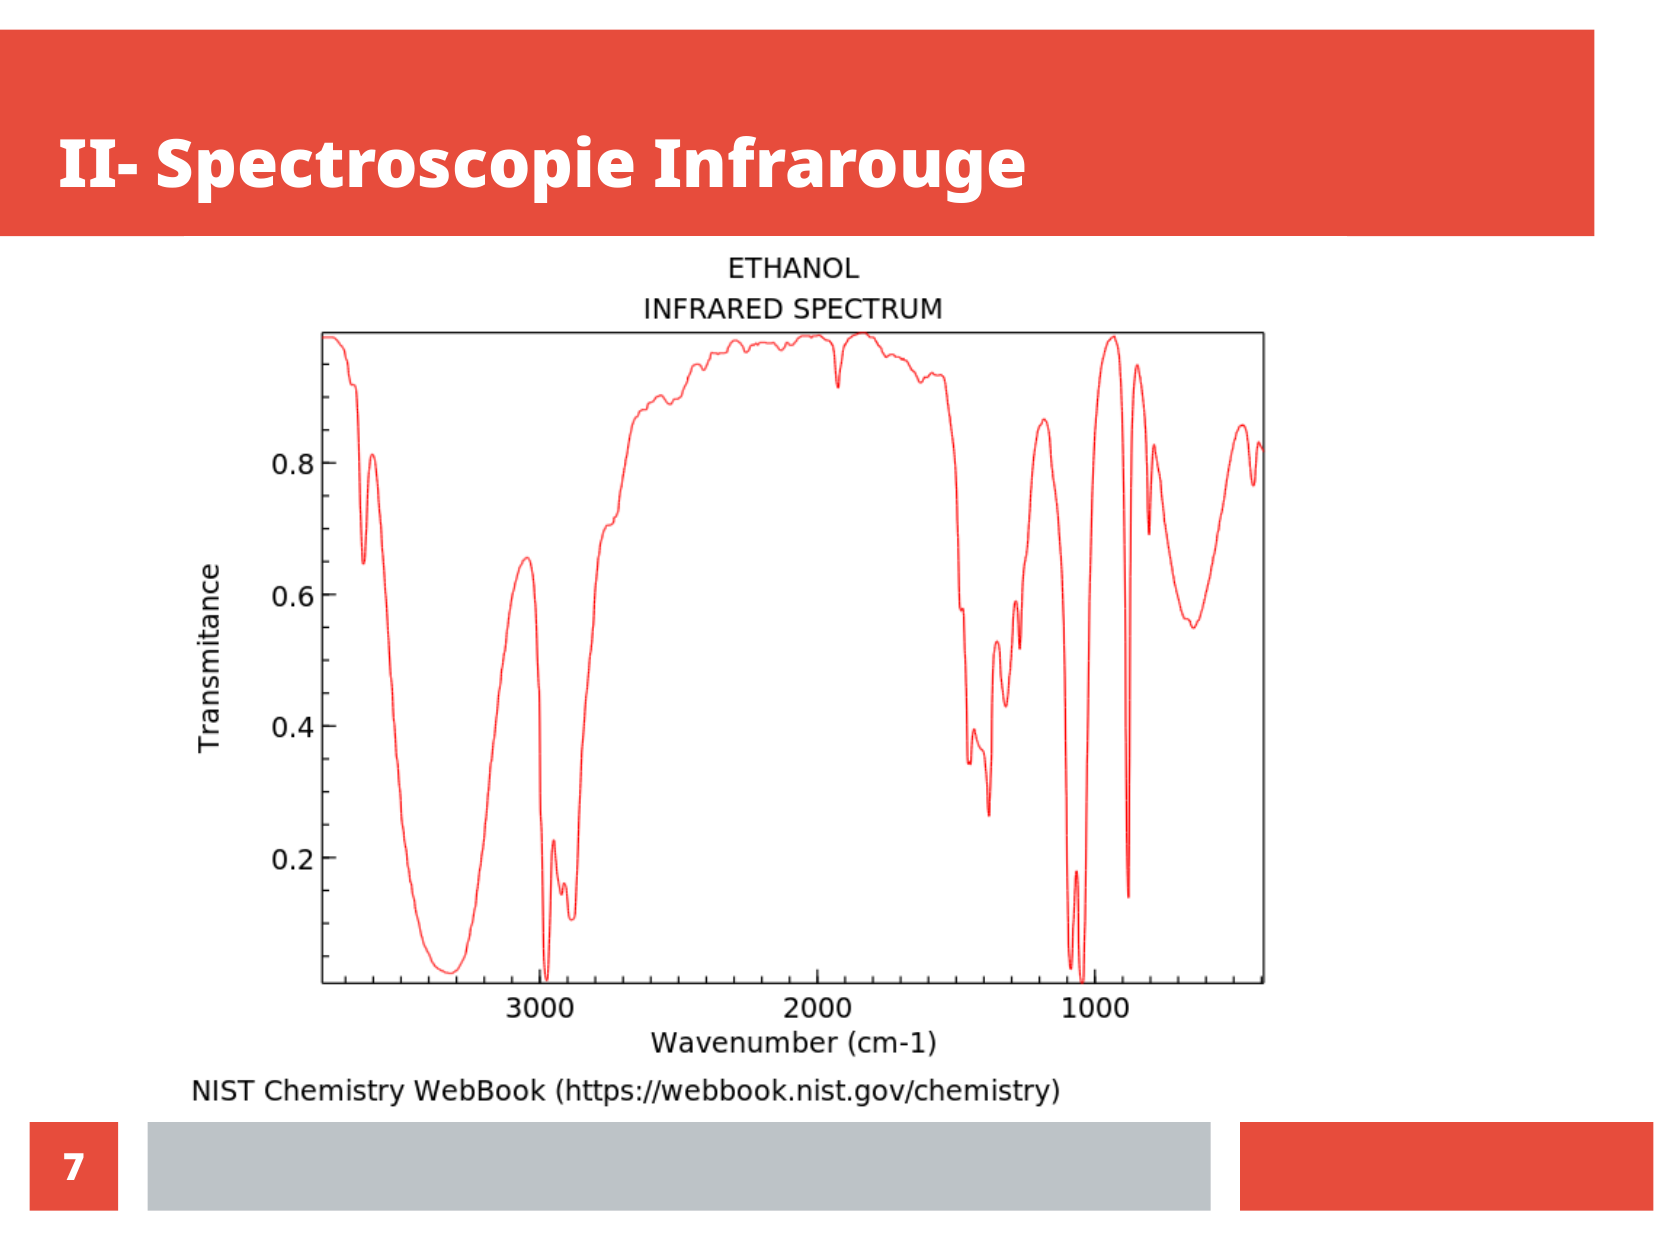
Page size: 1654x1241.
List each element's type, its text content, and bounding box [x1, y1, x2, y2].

title II- Spectroscopie Infrarouge [59, 59, 1595, 207]
picture [184, 236, 1347, 1108]
